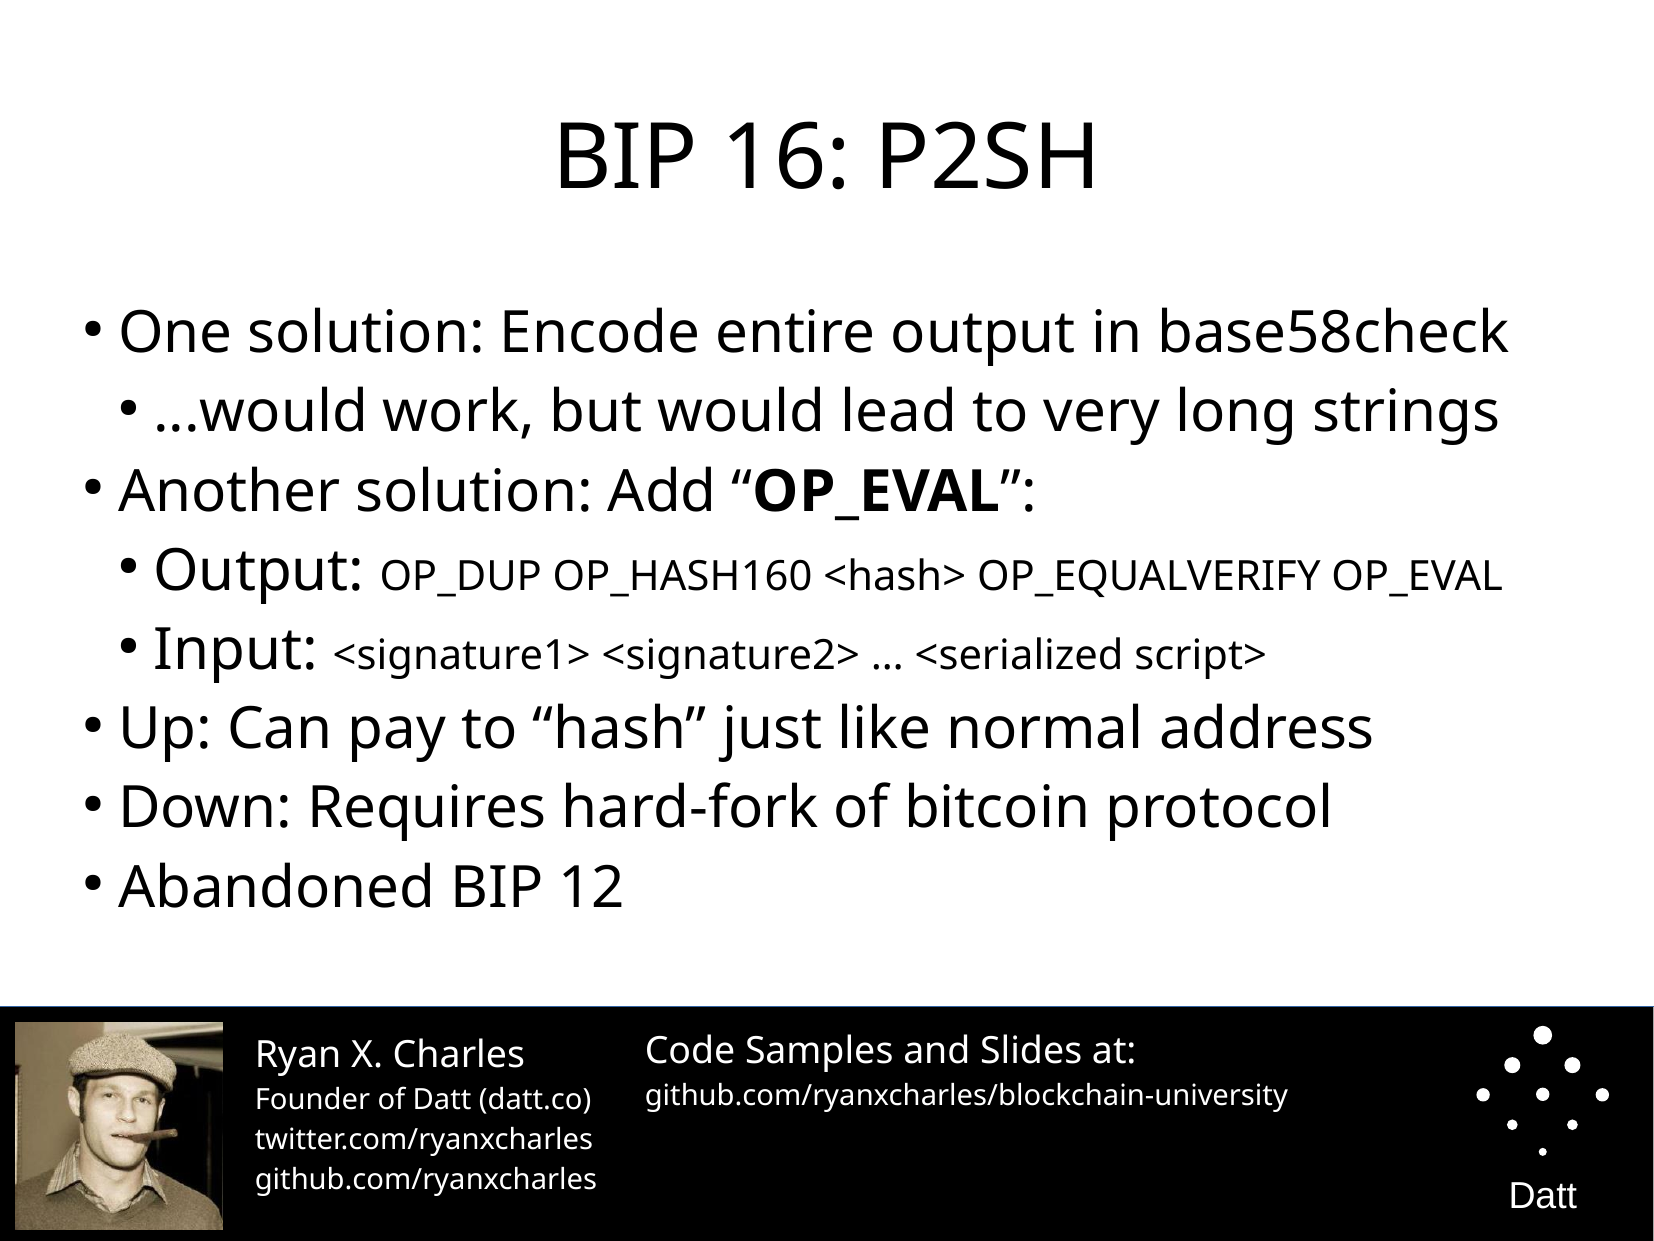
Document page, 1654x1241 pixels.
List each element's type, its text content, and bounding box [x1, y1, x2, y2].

text_box Code Samples and Slides at: github.com/ryanxcharles/blockchain-university [630, 1015, 1403, 1156]
picture [1475, 1023, 1611, 1159]
subtitle One solution: Encode entire output in base58check ...would work, but would lead to very long strings Another solution: Add “OP_EVAL”: Output: OP_DUP OP_HASH160 <hash> OP_EQUALVERIFY OP_EVAL Input: <signature1> <signature2> … <serialized script> Up: Can pay to “hash” just like normal address Down: Requires hard-fork of bitcoin protocol Abandoned BIP 12 [82, 290, 1571, 1010]
text_box Ryan X. Charles Founder of Datt (datt.co) twitter.com/ryanxcharles github.com/ryanxcharles [240, 1020, 976, 1241]
text_box [0, 1006, 1654, 1241]
picture [15, 1022, 223, 1231]
text_box Datt [1452, 1167, 1633, 1241]
title BIP 16: P2SH [82, 49, 1571, 257]
